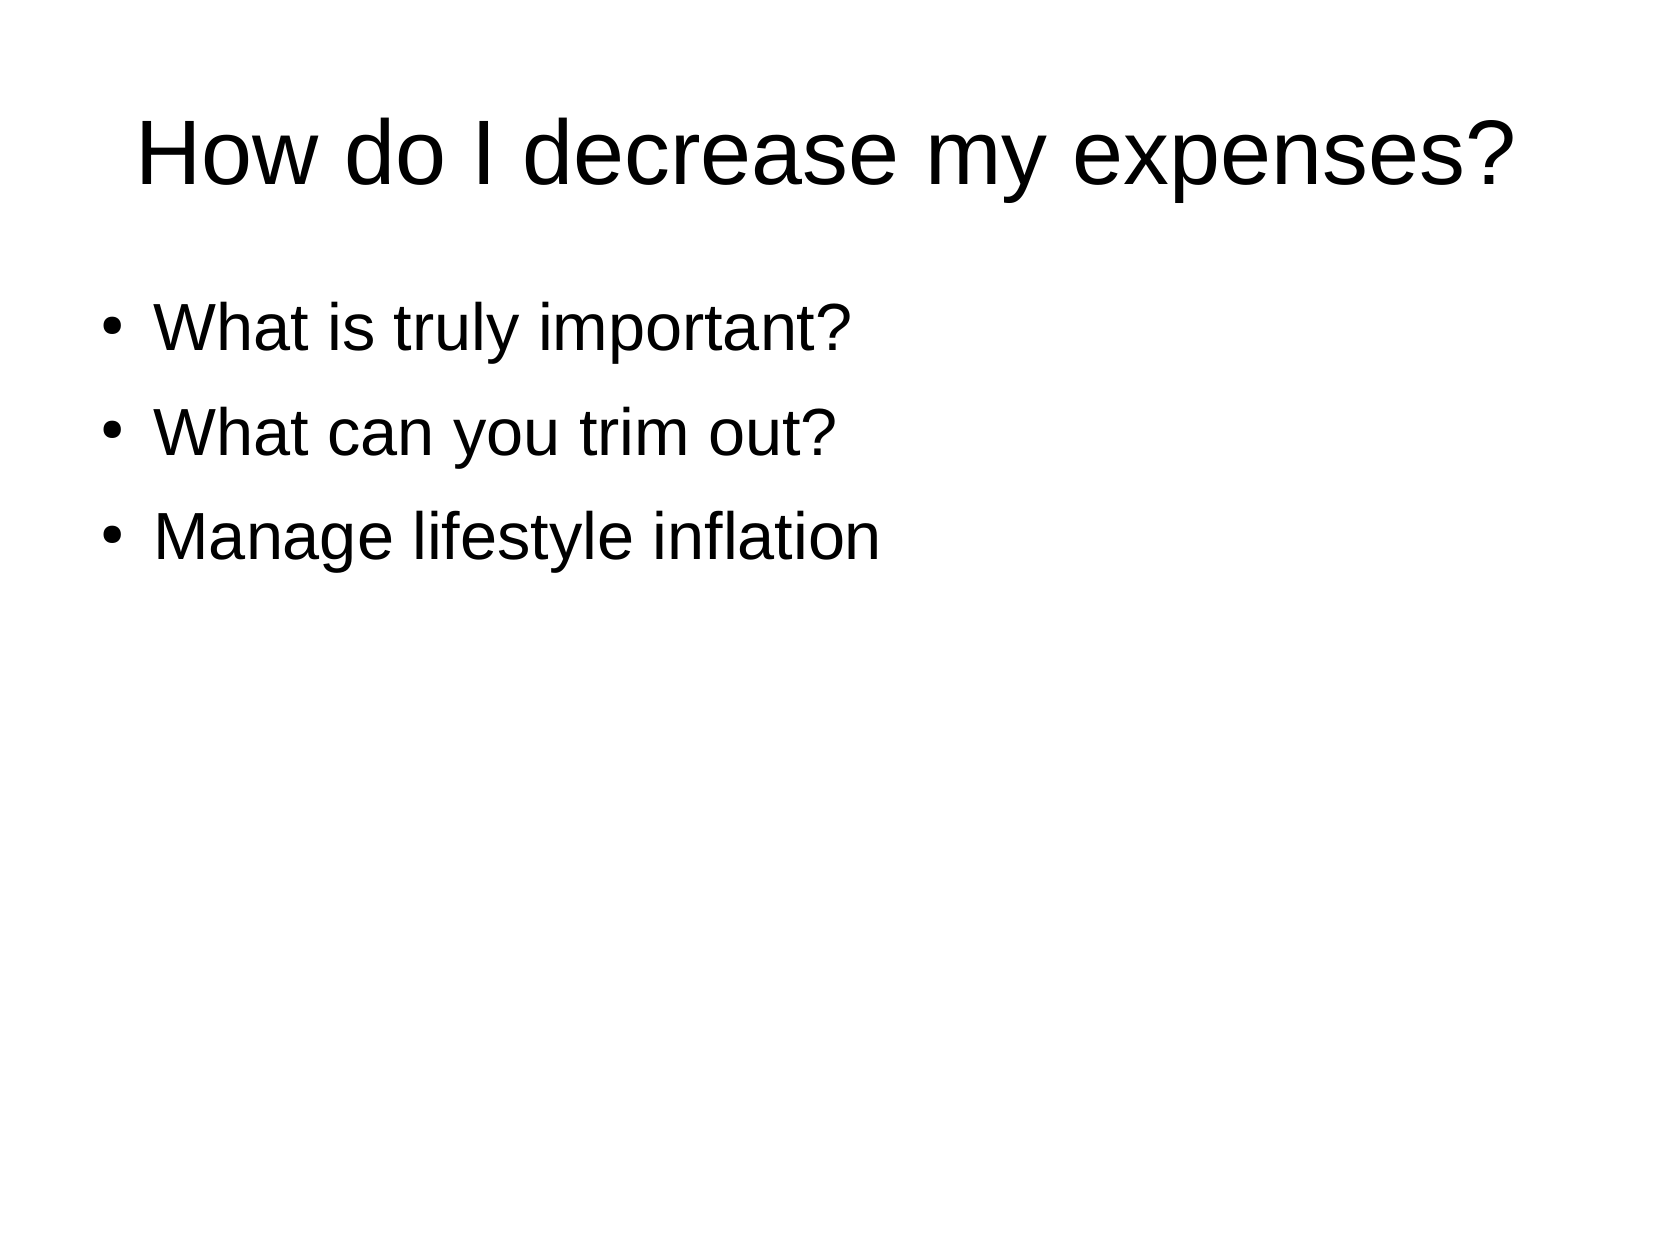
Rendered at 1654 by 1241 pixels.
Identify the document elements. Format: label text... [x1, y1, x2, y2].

list What is truly important? What can you trim out? Manage lifestyle inflation [82, 290, 1571, 1010]
title How do I decrease my expenses? [82, 49, 1571, 257]
